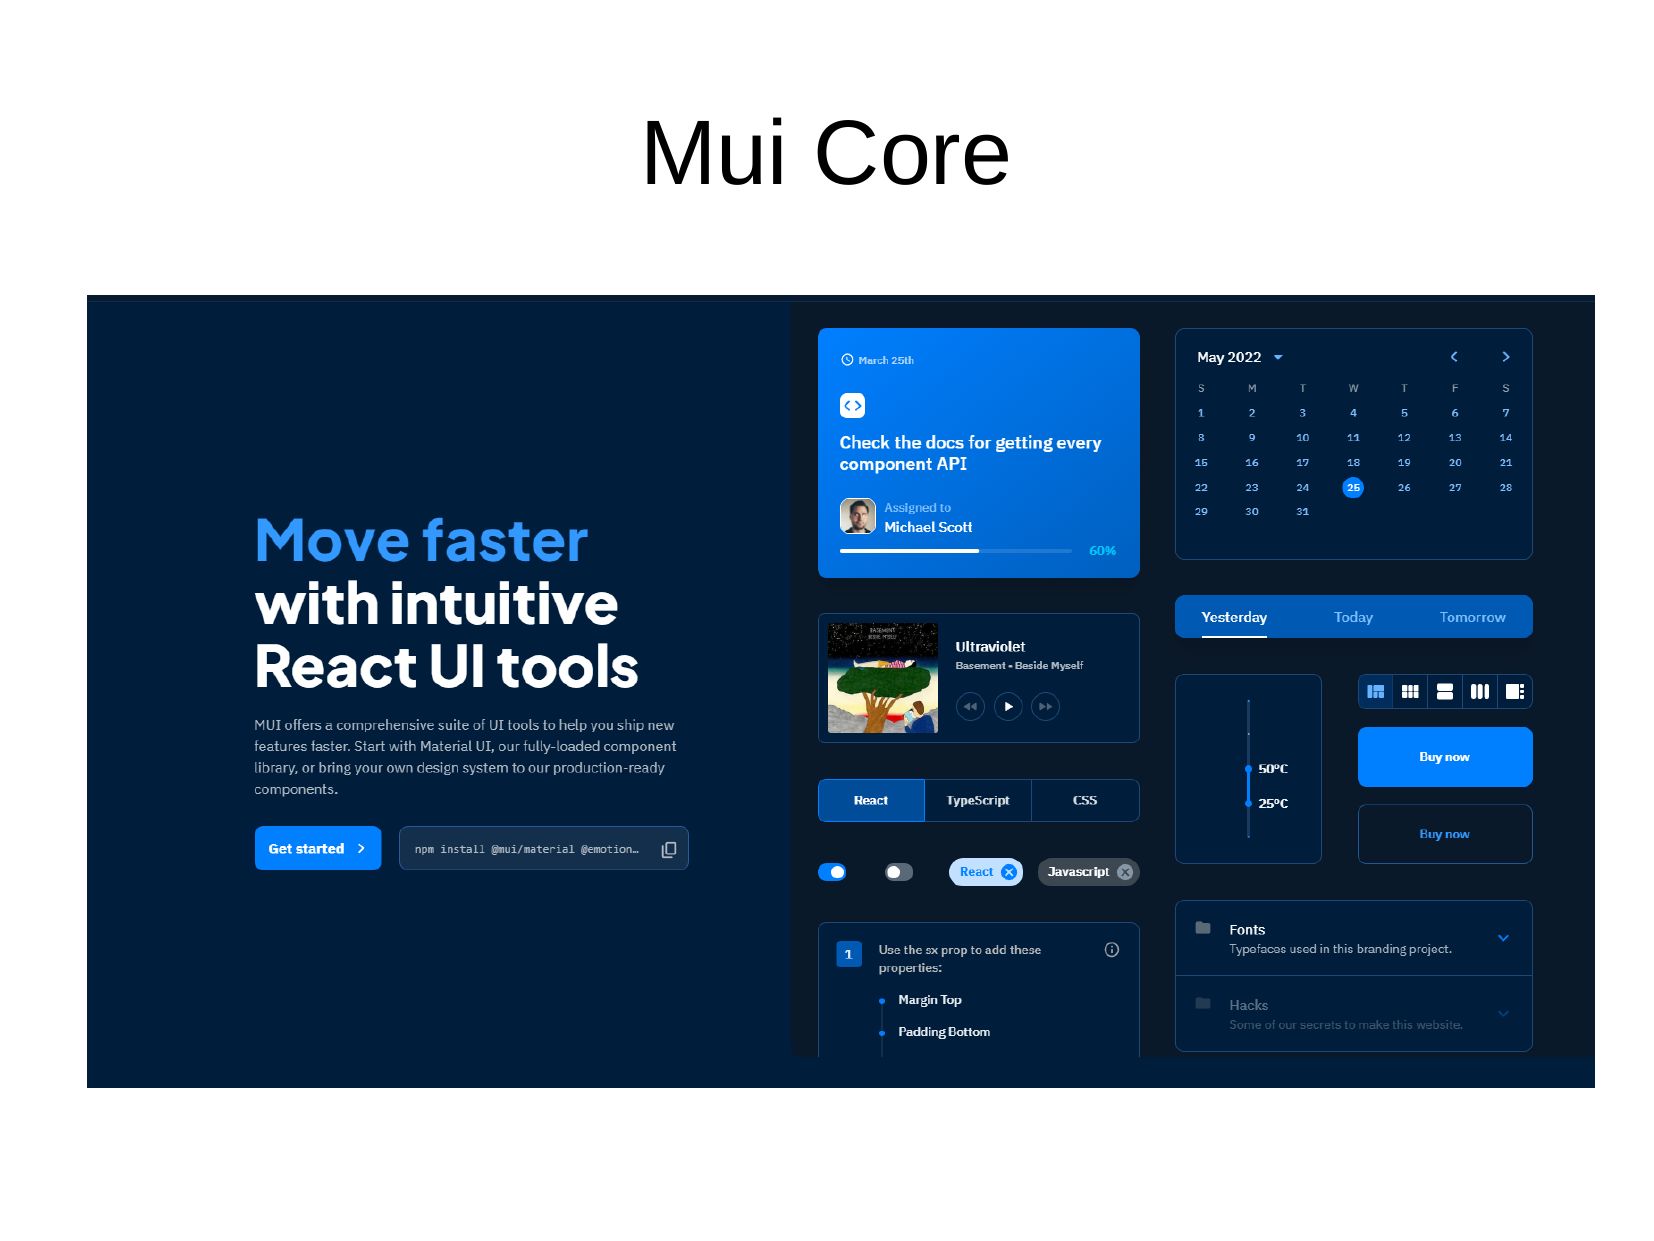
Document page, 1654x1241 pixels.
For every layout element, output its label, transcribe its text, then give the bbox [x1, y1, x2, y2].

picture [87, 295, 1595, 1089]
title Mui Core [82, 49, 1571, 257]
